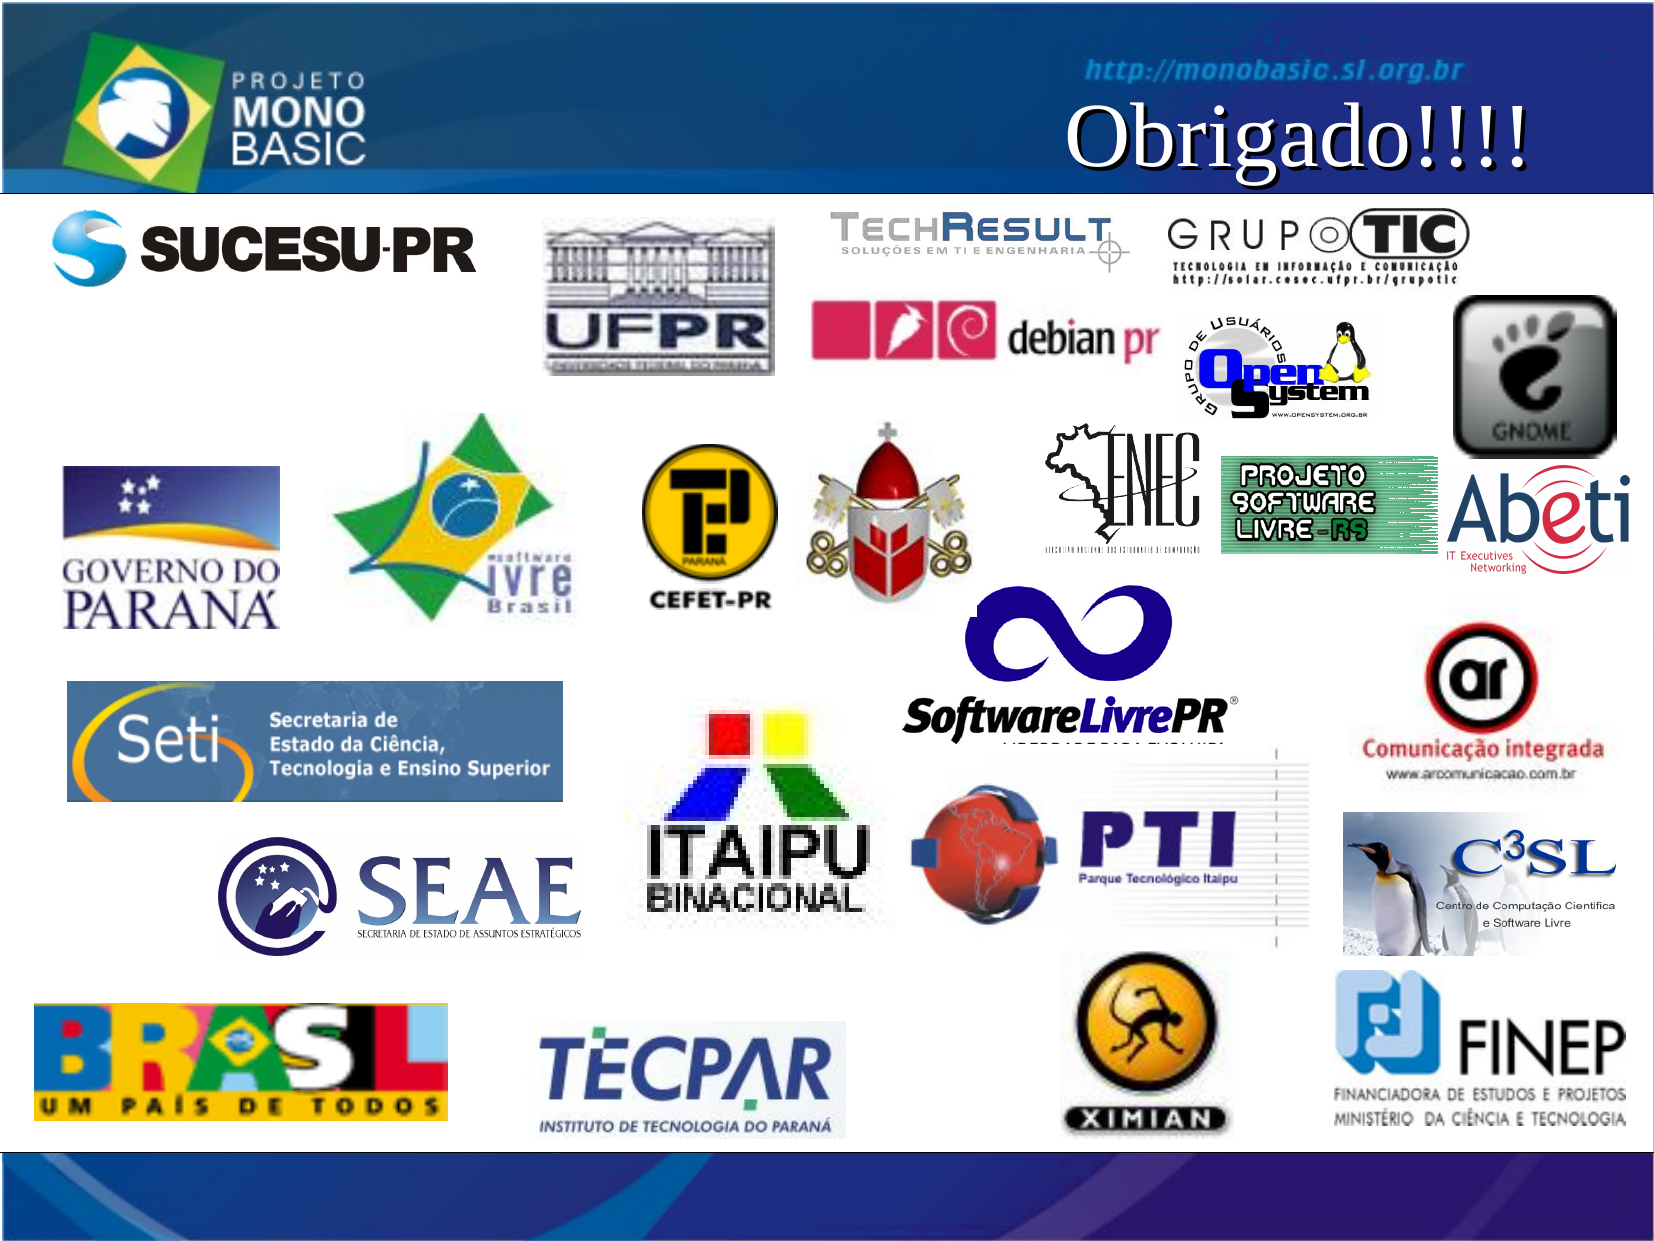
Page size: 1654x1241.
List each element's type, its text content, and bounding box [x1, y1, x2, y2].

picture [52, 210, 476, 287]
picture [1446, 465, 1630, 574]
picture [2, 1153, 1654, 1241]
picture [325, 413, 579, 628]
picture [218, 837, 581, 956]
picture [642, 444, 778, 610]
picture [1334, 970, 1626, 1126]
title Obrigado!!!! [121, 32, 1534, 240]
picture [623, 313, 1438, 1140]
picture [62, 466, 280, 629]
picture [1349, 593, 1621, 802]
picture [808, 291, 1165, 375]
picture [34, 1003, 448, 1121]
picture [67, 681, 563, 802]
picture [1343, 812, 1616, 956]
picture [542, 240, 775, 376]
picture [1453, 295, 1617, 459]
picture [527, 1021, 846, 1139]
text_box [0, 193, 1654, 1153]
picture [824, 240, 1136, 278]
picture [2, 2, 1654, 193]
picture [1167, 240, 1476, 291]
